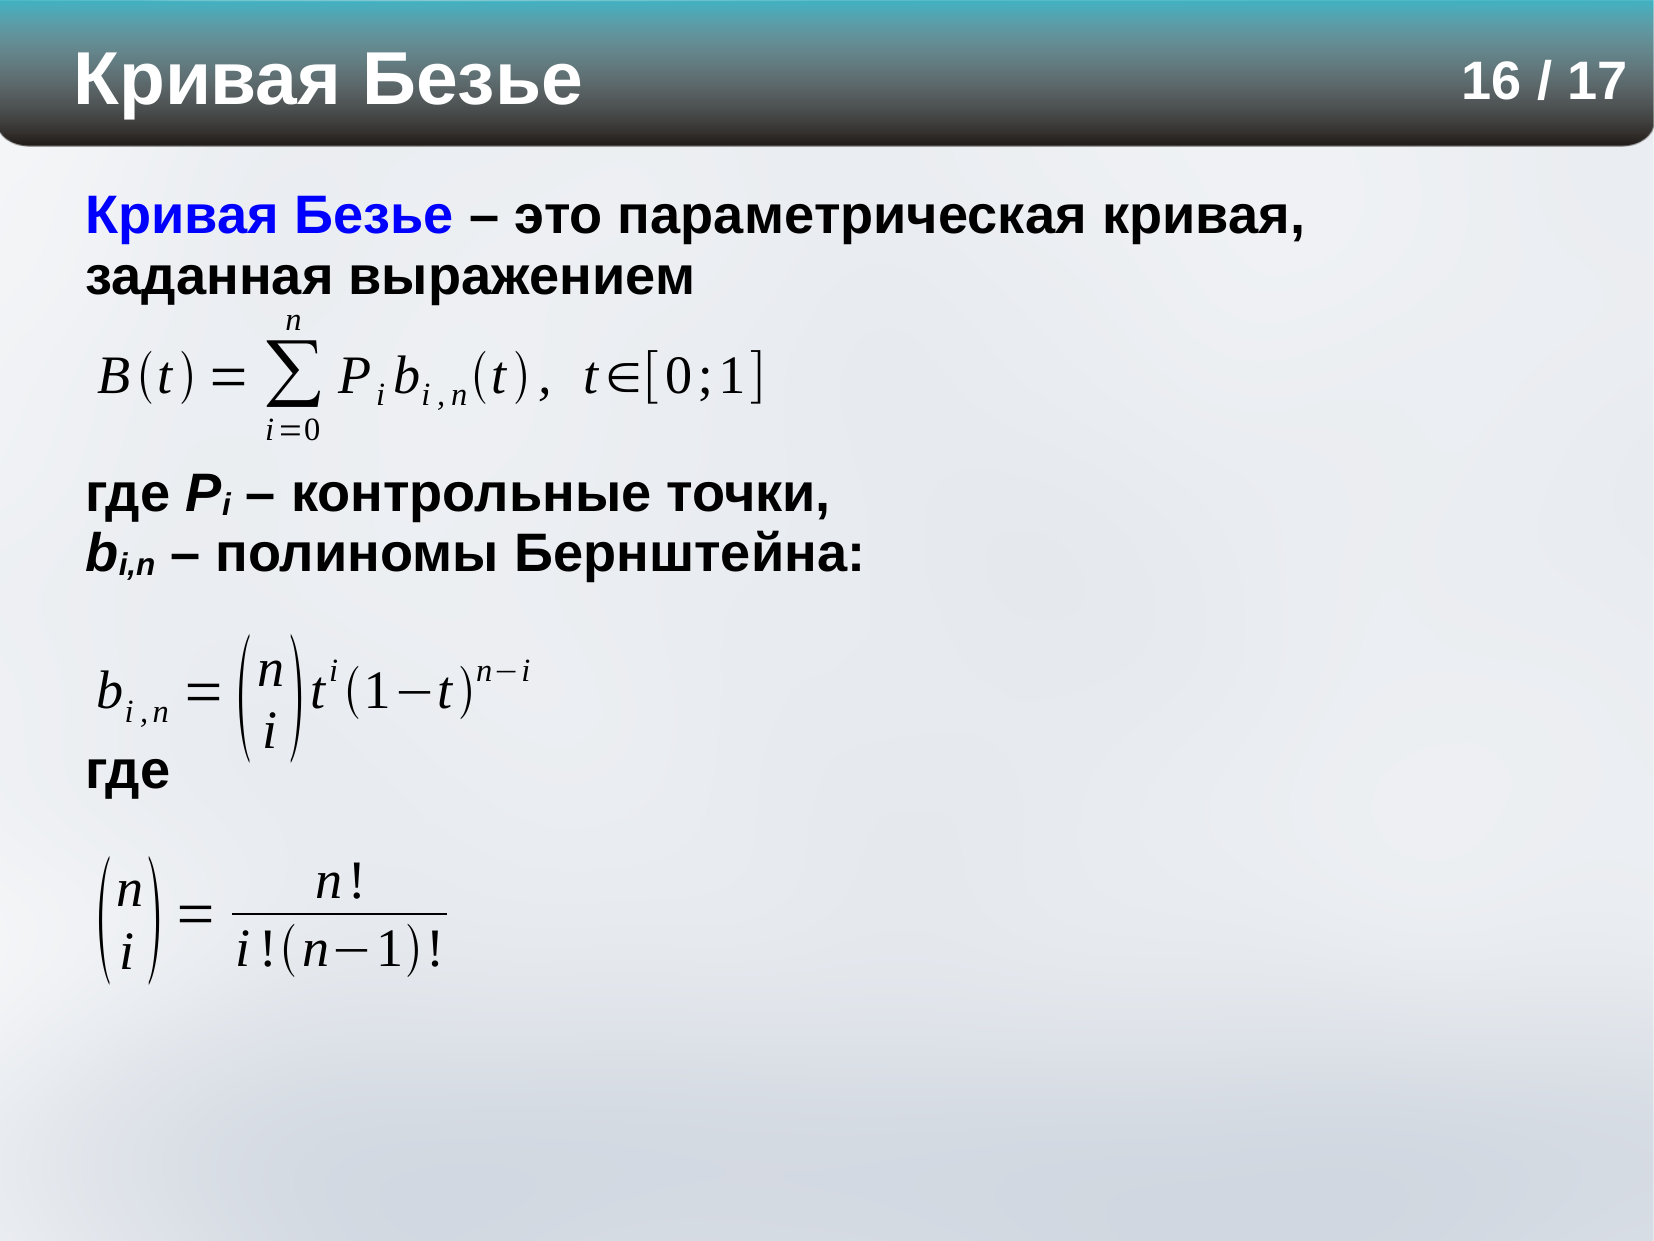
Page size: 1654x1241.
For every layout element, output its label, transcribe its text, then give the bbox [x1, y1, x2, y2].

text_box Кривая Безье – это параметрическая кривая, заданная выражением где Pi – контрольные точки, bi,n – полиномы Бернштейна: где [70, 177, 1565, 998]
chart [88, 301, 771, 448]
text_box Кривая Безье [59, 29, 1359, 129]
chart [88, 631, 536, 767]
chart [88, 850, 457, 988]
text_box <номер> / 17 [1446, 42, 1654, 119]
picture [0, 0, 1654, 1241]
